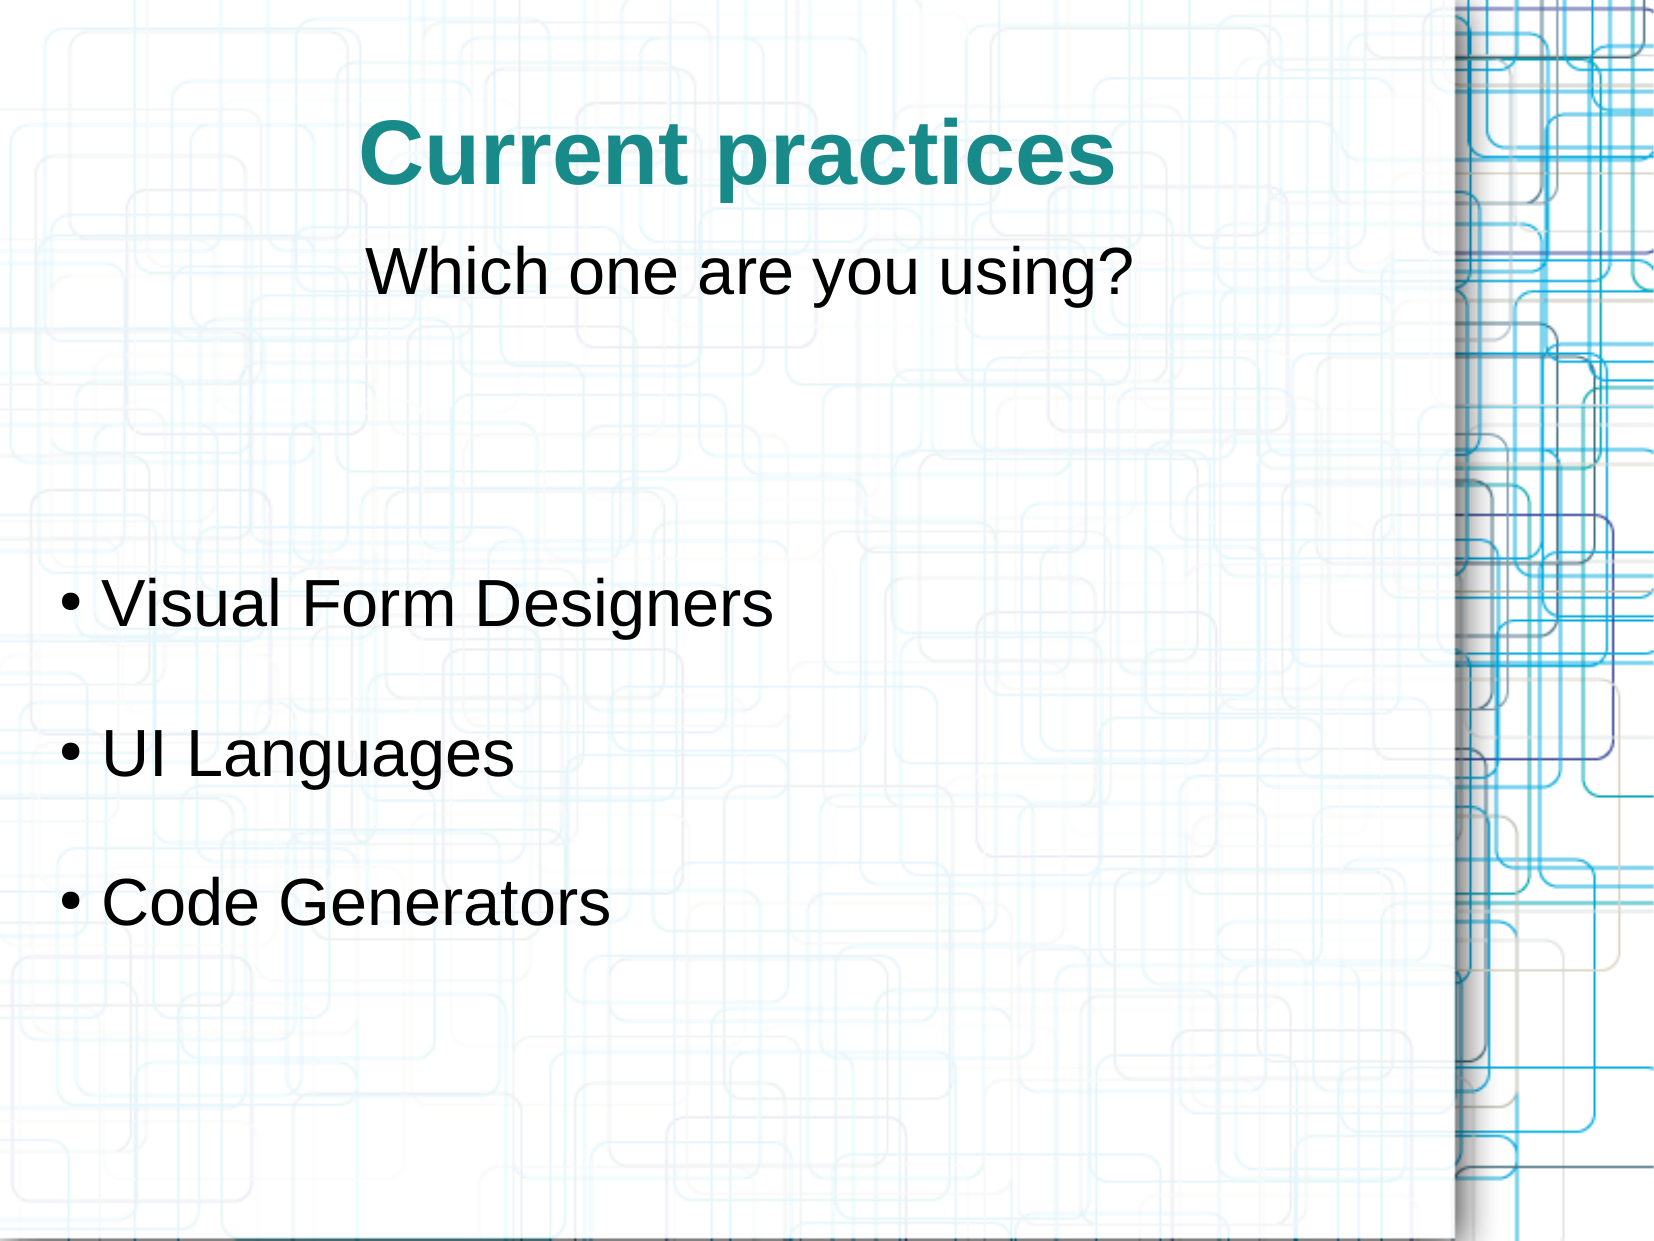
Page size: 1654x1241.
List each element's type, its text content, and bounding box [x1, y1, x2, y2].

subtitle Which one are you using? [82, 159, 1418, 384]
title Current practices [59, 56, 1418, 250]
text_box Visual Form Designers UI Languages Code Generators [59, 428, 1424, 1079]
picture [0, 0, 1654, 1241]
